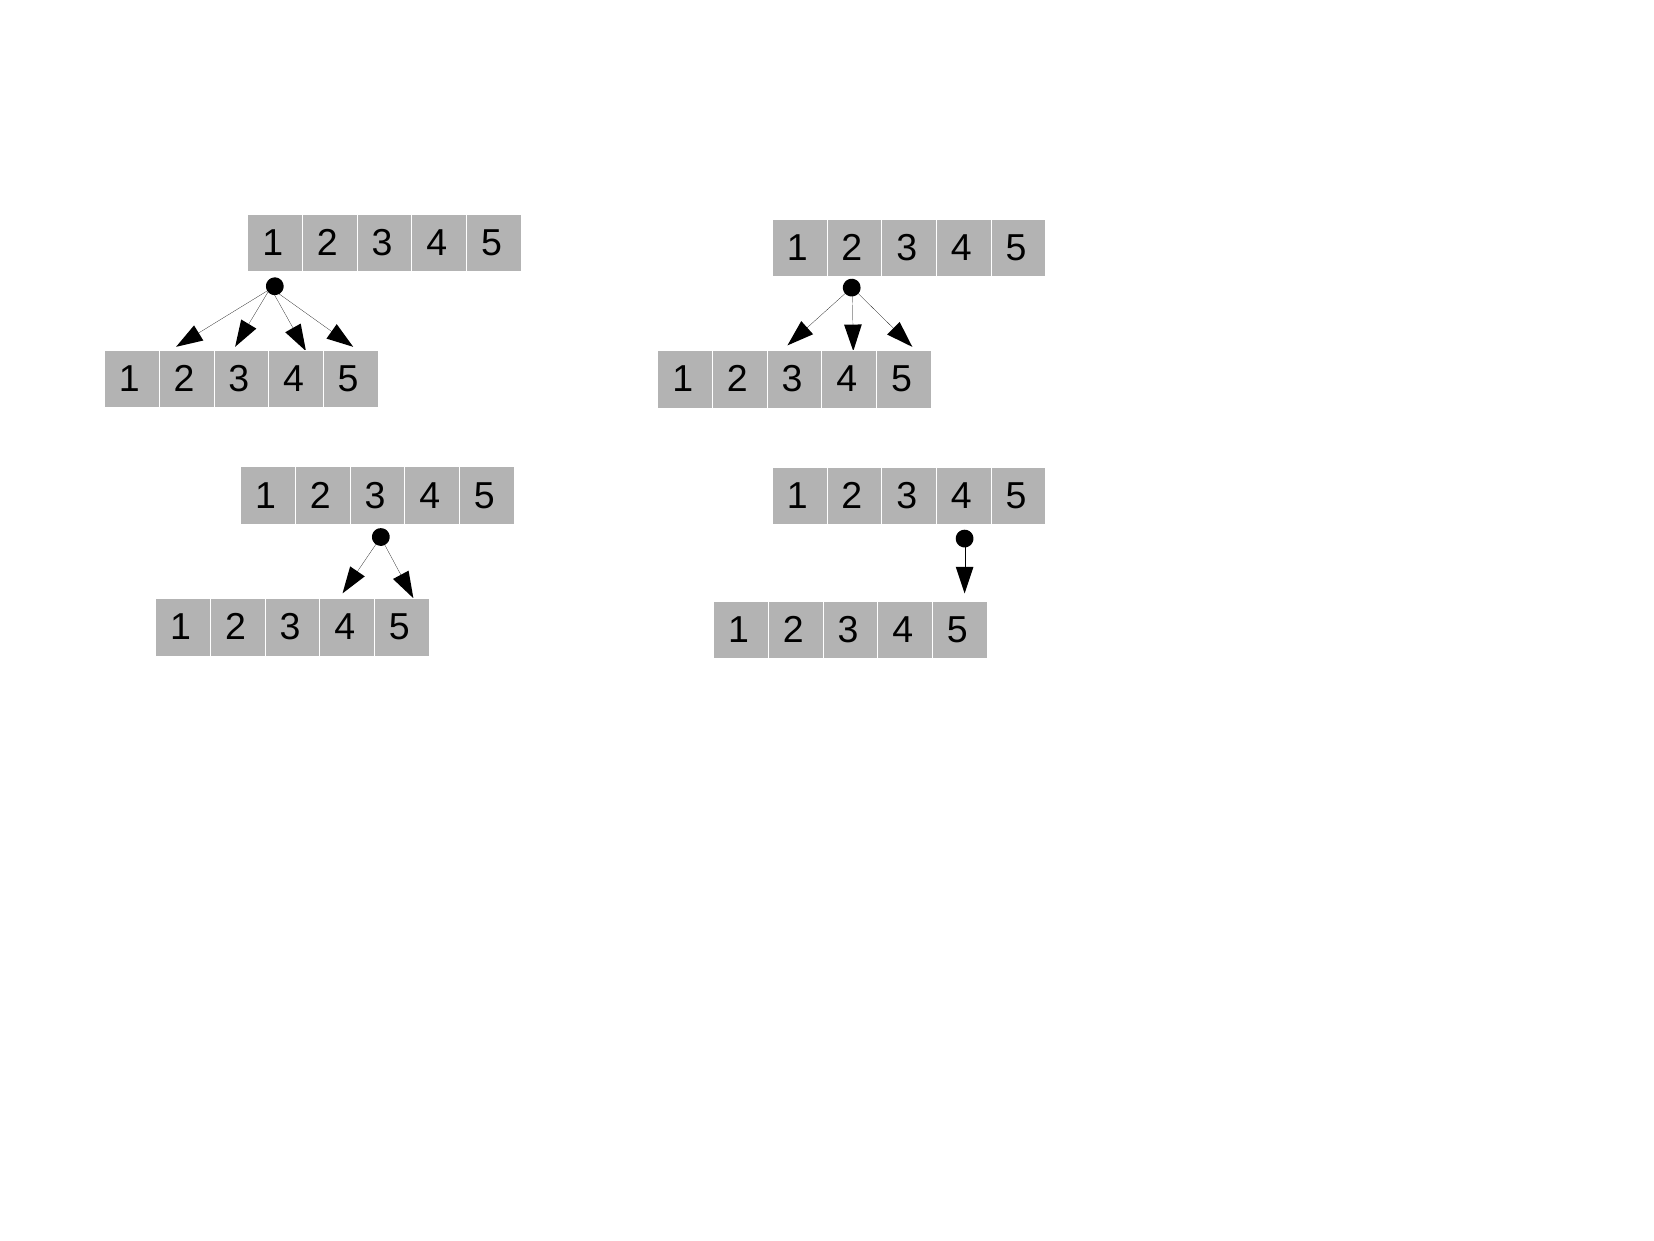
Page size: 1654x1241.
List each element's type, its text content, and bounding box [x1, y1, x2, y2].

table_header 1 [241, 467, 295, 524]
table_header 1 [156, 599, 210, 656]
table_header 2 [828, 468, 881, 524]
table_header 2 [296, 467, 350, 524]
table_header 3 [768, 351, 821, 408]
table_header 1 [714, 602, 768, 658]
table_header 5 [992, 220, 1045, 276]
table_header 4 [822, 351, 876, 408]
table_header 4 [320, 599, 374, 656]
table_header 5 [877, 351, 931, 408]
table_header 4 [412, 215, 466, 271]
table_header 2 [828, 220, 881, 276]
table_header 4 [269, 351, 323, 407]
table_header 5 [460, 467, 514, 524]
table_header 4 [937, 220, 991, 276]
table_header 2 [769, 602, 823, 658]
table_header 3 [882, 468, 936, 524]
table_header 2 [303, 215, 357, 271]
table_header 1 [773, 220, 827, 276]
table_header 3 [266, 599, 319, 656]
table_header 2 [160, 351, 214, 407]
table_header 1 [773, 468, 827, 524]
table_header 3 [215, 351, 268, 407]
table_header 1 [248, 215, 302, 271]
table_header 5 [992, 468, 1045, 524]
table_header 5 [324, 351, 378, 407]
table_header 4 [878, 602, 932, 658]
table_header 1 [105, 351, 159, 407]
table_header 3 [882, 220, 936, 276]
table_header 2 [211, 599, 265, 656]
table_header 3 [358, 215, 411, 271]
table_header 4 [405, 467, 459, 524]
table_header 1 [658, 351, 712, 408]
table_header 5 [933, 602, 987, 658]
table_header 3 [351, 467, 404, 524]
table_header 2 [713, 351, 767, 408]
table_header 5 [375, 599, 429, 656]
table_header 4 [937, 468, 991, 524]
table_header 3 [824, 602, 877, 658]
table_header 5 [467, 215, 521, 271]
